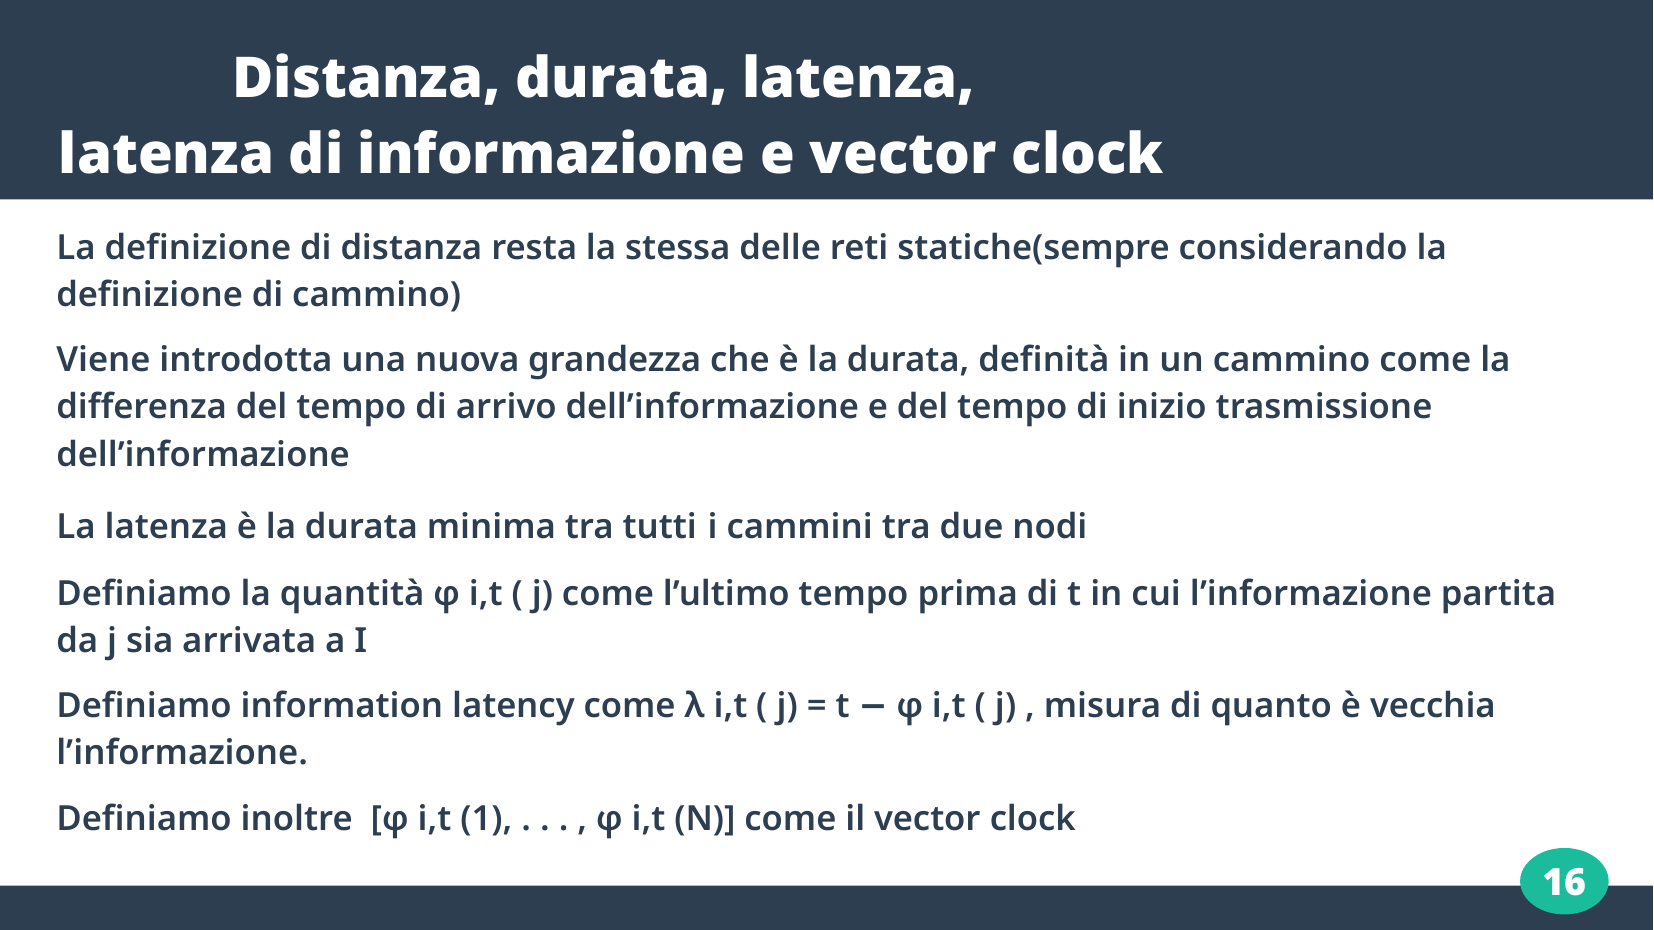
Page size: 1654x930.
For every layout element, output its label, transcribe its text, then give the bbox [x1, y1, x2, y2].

title Distanza, durata, latenza, latenza di informazione e vector clock [58, 36, 1594, 155]
list La definizione di distanza resta la stessa delle reti statiche(sempre considerando la definizione di cammino) Viene introdotta una nuova grandezza che è la durata, definità in un cammino come la differenza del tempo di arrivo dell’informazione e del tempo di inizio trasmissione dell’informazione La latenza è la durata minima tra tutti i cammini tra due nodi Definiamo la quantità φ i,t ( j) come l’ultimo tempo prima di t in cui l’informazione partita da j sia arrivata a I Definiamo information latency come λ i,t ( j) = t − φ i,t ( j) , misura di quanto è vecchia l’informazione. Definiamo inoltre [φ i,t (1), . . . , φ i,t (N)] come il vector clock [56, 222, 1592, 843]
